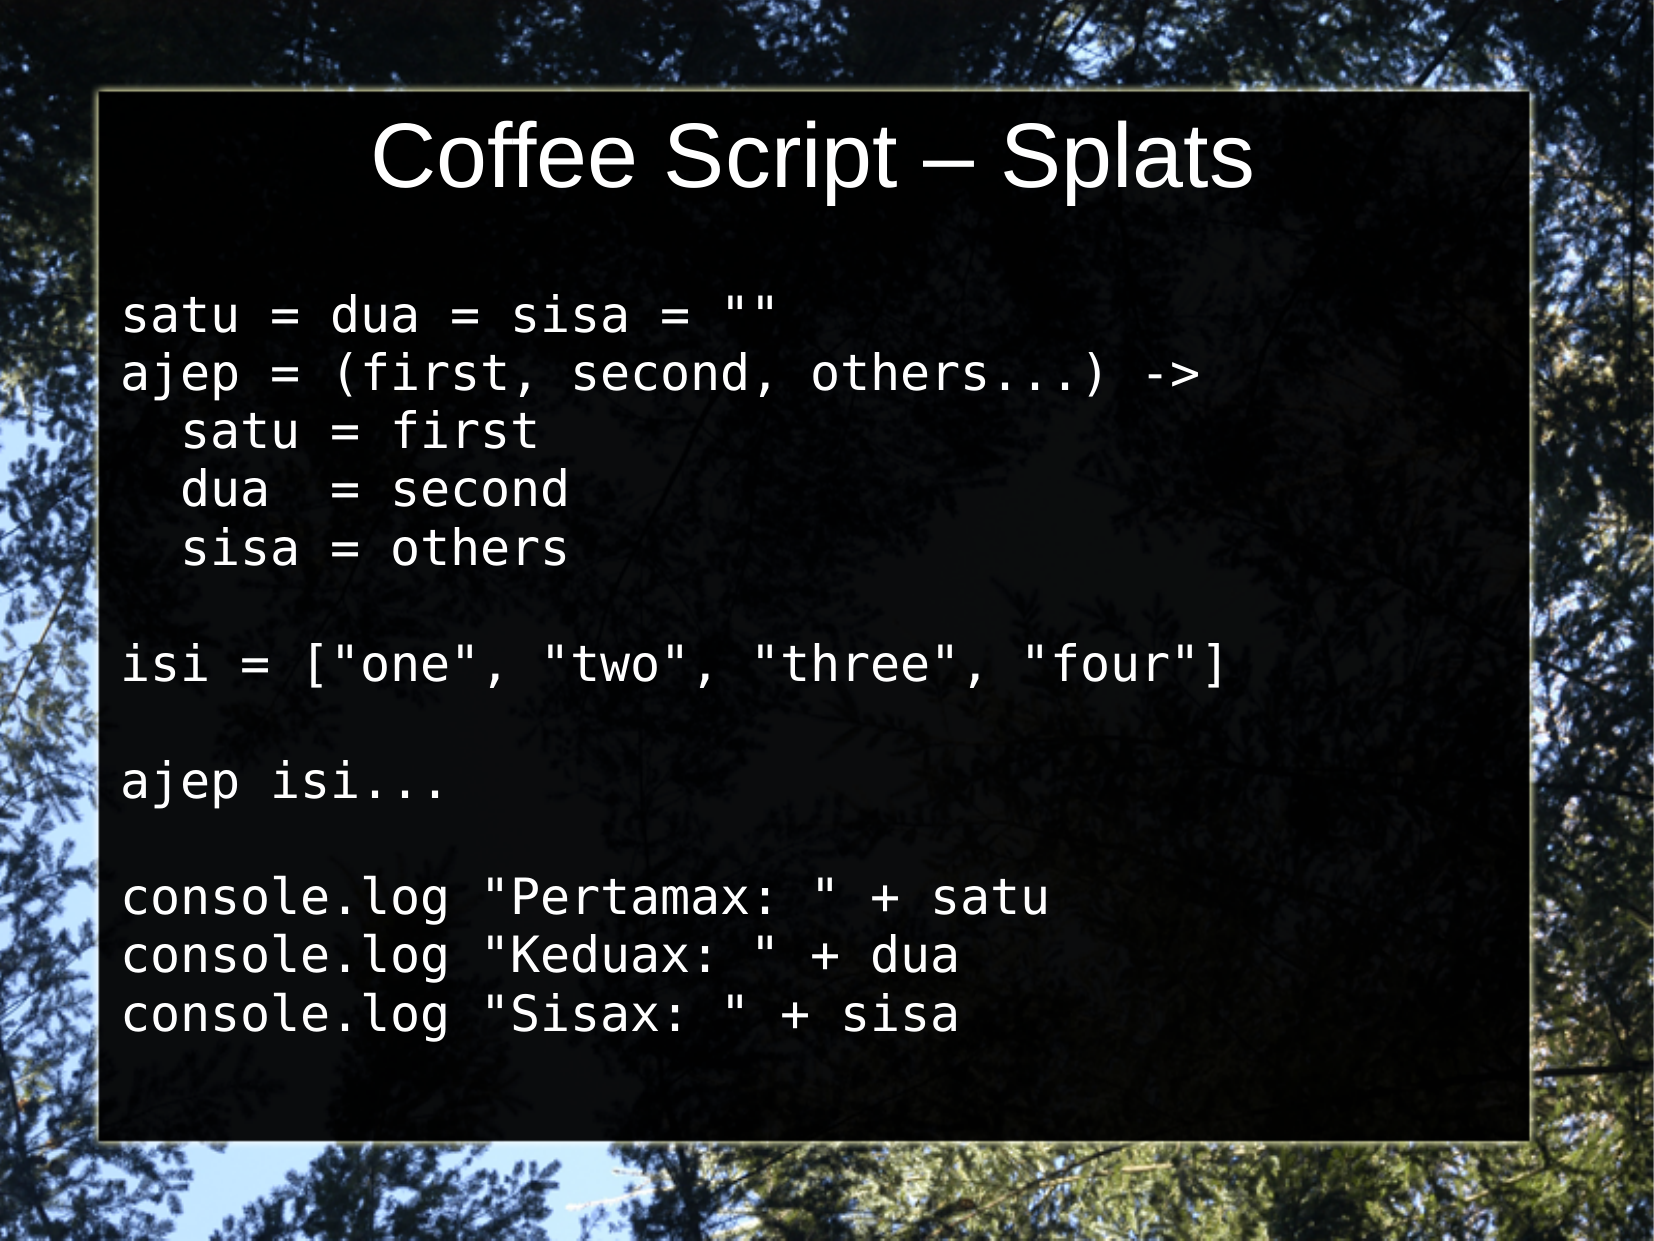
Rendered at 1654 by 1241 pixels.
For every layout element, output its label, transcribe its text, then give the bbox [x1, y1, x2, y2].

subtitle satu = dua = sisa = "" ajep = (first, second, others...) -> satu = first dua = second sisa = others isi = ["one", "two", "three", "four"] ajep isi... console.log "Pertamax: " + satu console.log "Keduax: " + dua console.log "Sisax: " + sisa [120, 255, 1567, 1074]
picture [0, 0, 1654, 1241]
title Coffee Script – Splats [90, 72, 1537, 241]
